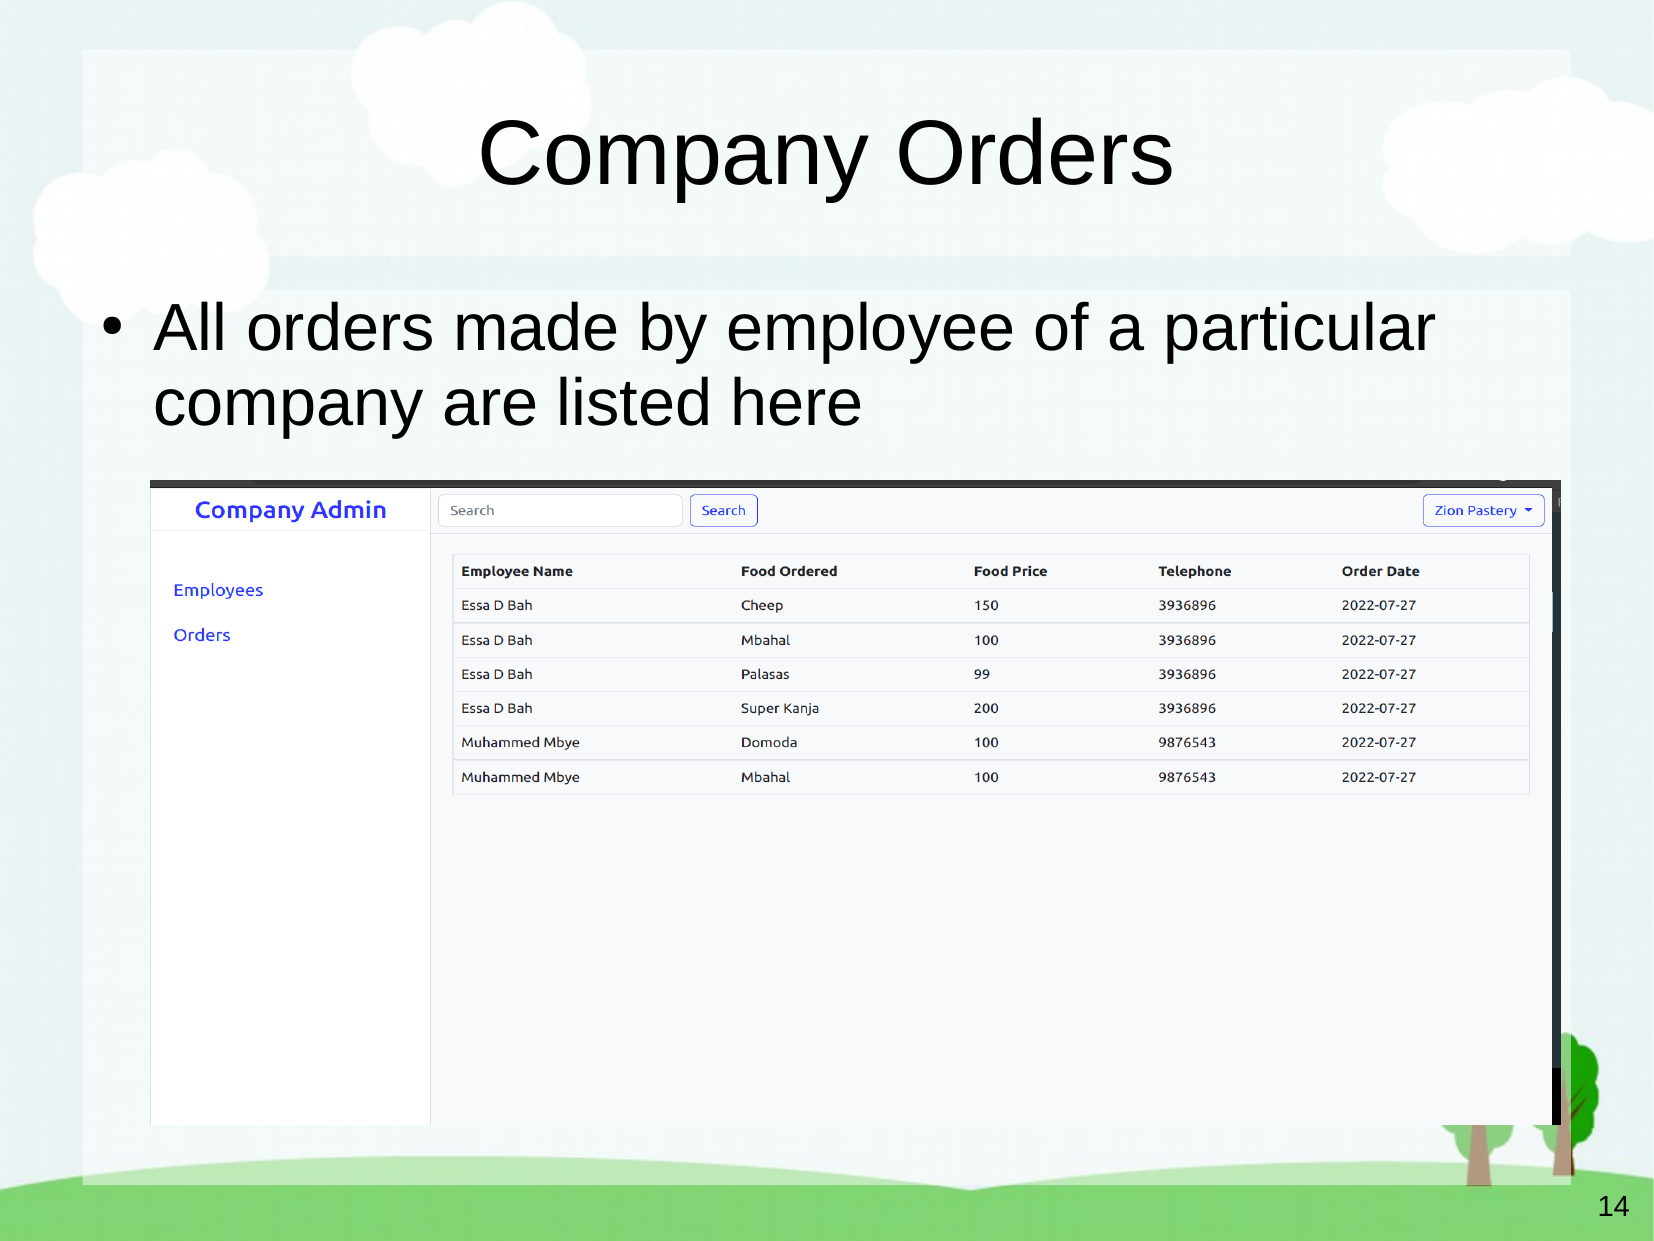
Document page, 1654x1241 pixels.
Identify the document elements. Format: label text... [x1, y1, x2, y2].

title Company Orders [82, 49, 1571, 257]
picture [0, 0, 1654, 1241]
list All orders made by employee of a particular company are listed here [82, 290, 1571, 1186]
